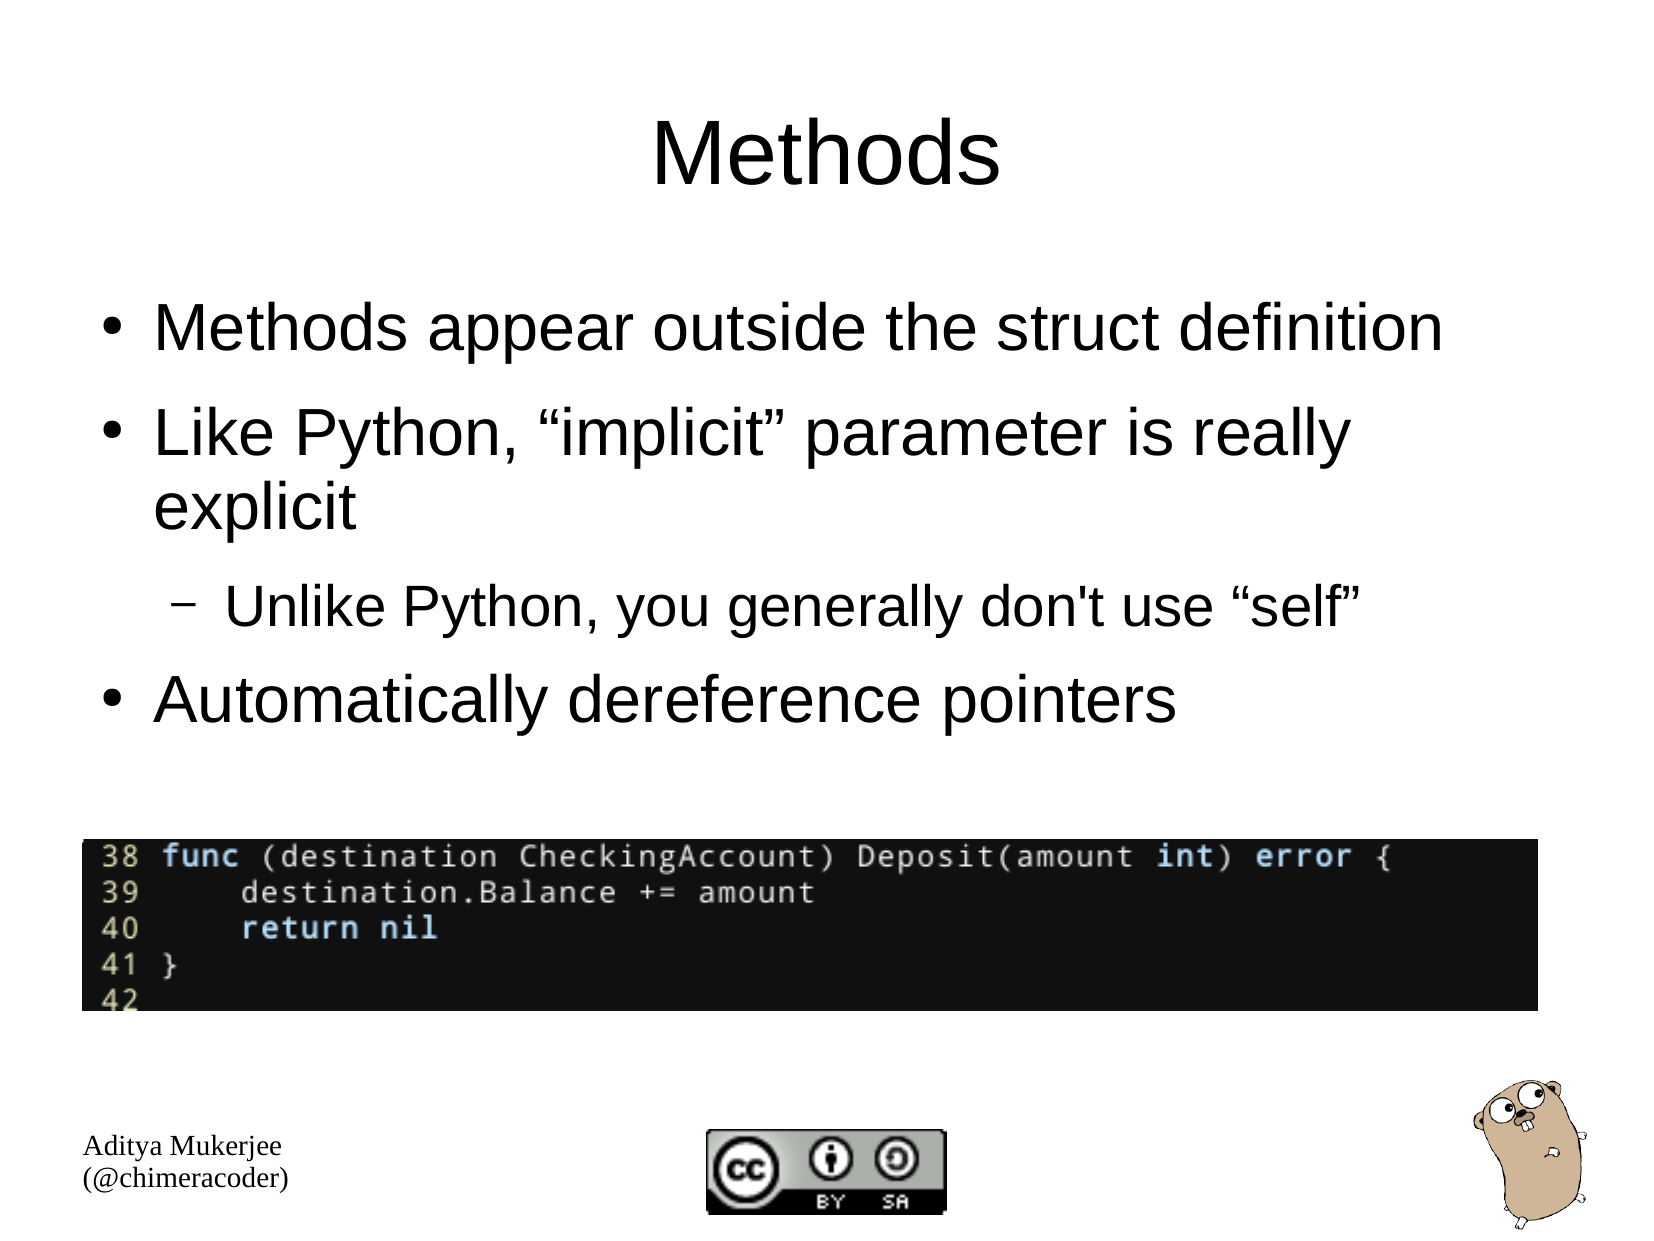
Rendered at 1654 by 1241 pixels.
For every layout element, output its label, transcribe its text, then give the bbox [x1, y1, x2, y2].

picture [1455, 1079, 1606, 1230]
list Methods appear outside the struct definition Like Python, “implicit” parameter is really explicit Unlike Python, you generally don't use “self” Automatically dereference pointers [82, 290, 1538, 839]
picture [82, 839, 1538, 1011]
picture [706, 1129, 947, 1215]
title Methods [82, 49, 1571, 257]
